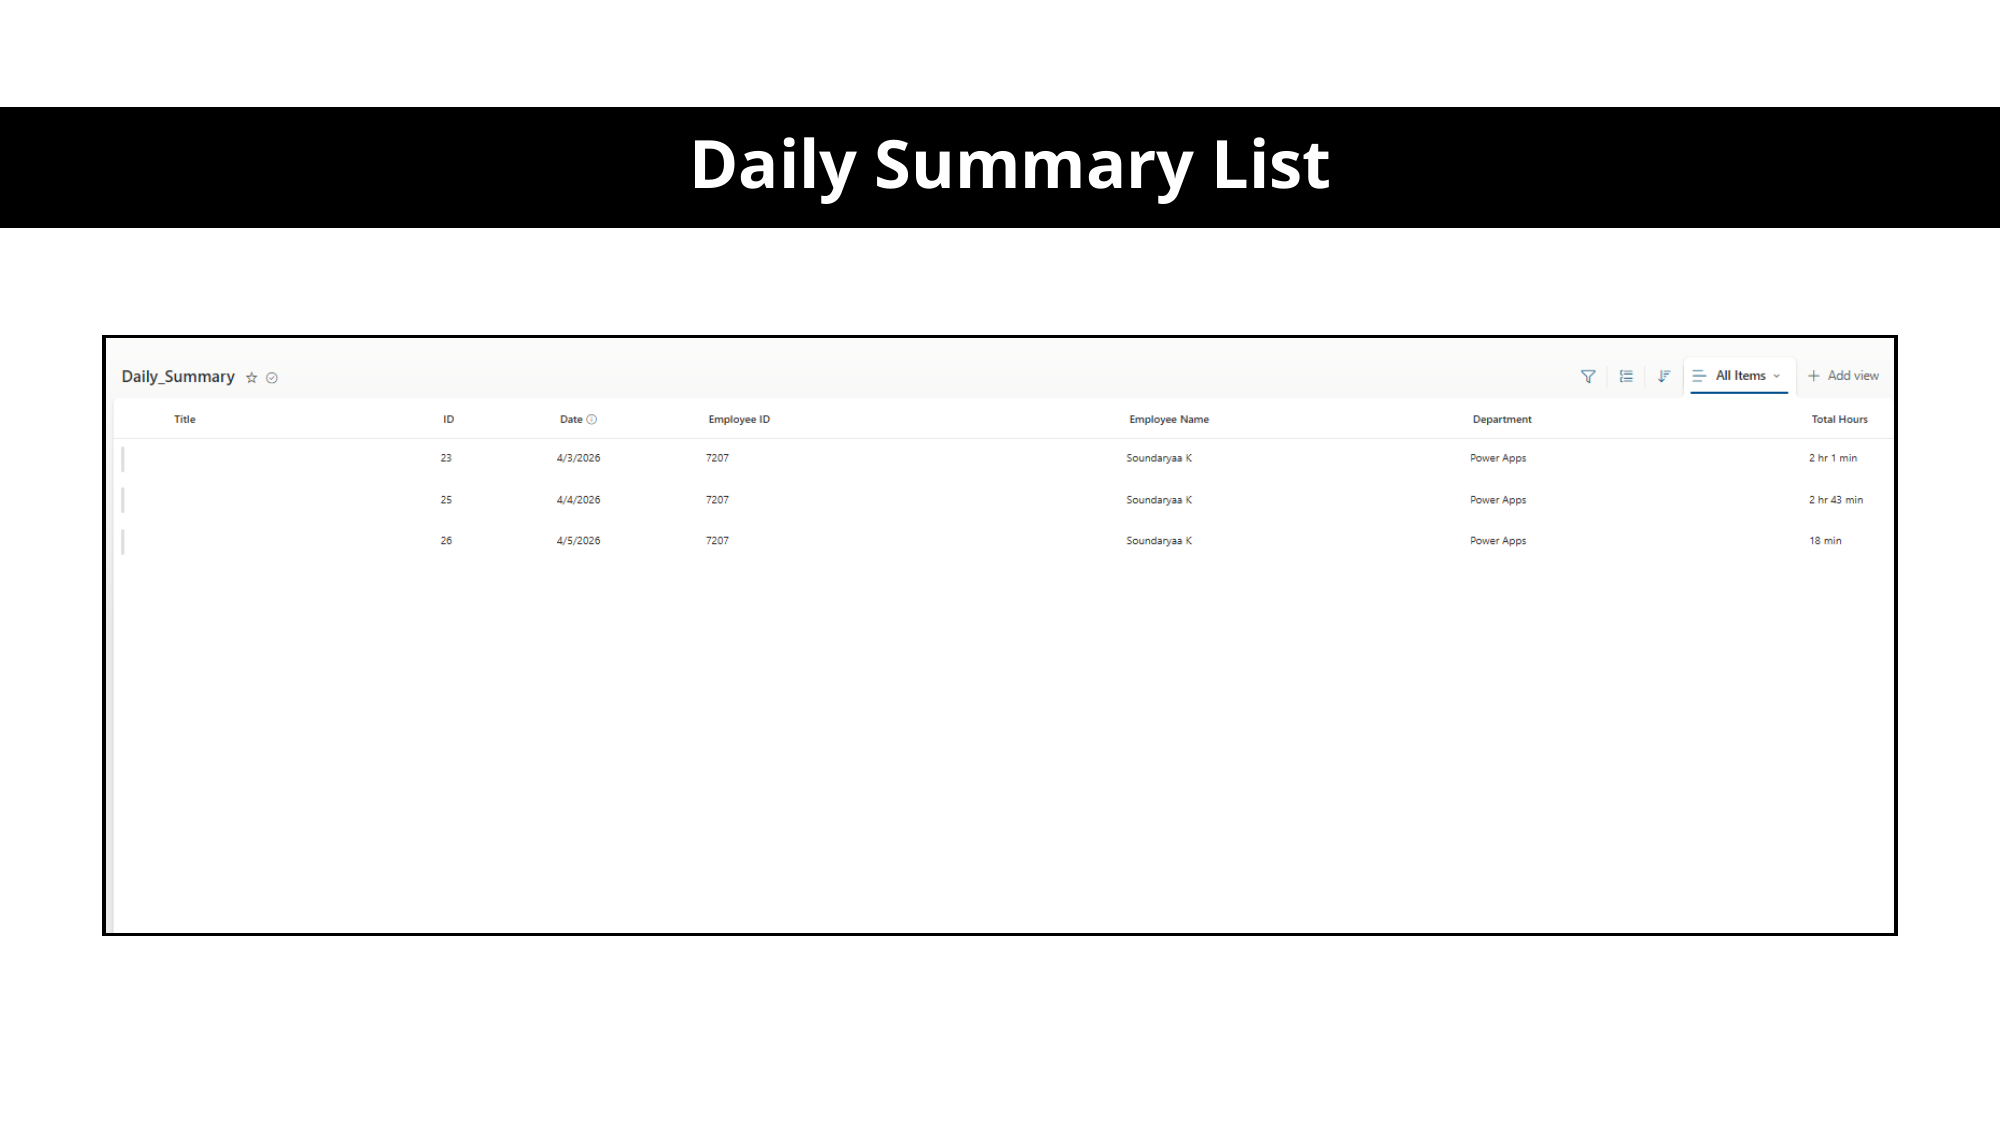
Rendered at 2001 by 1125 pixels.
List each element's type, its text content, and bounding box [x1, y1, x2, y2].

picture [105, 337, 1895, 933]
text_box Daily Summary List [91, 105, 1931, 228]
text_box [1931, 107, 2000, 228]
text_box [0, 107, 91, 228]
